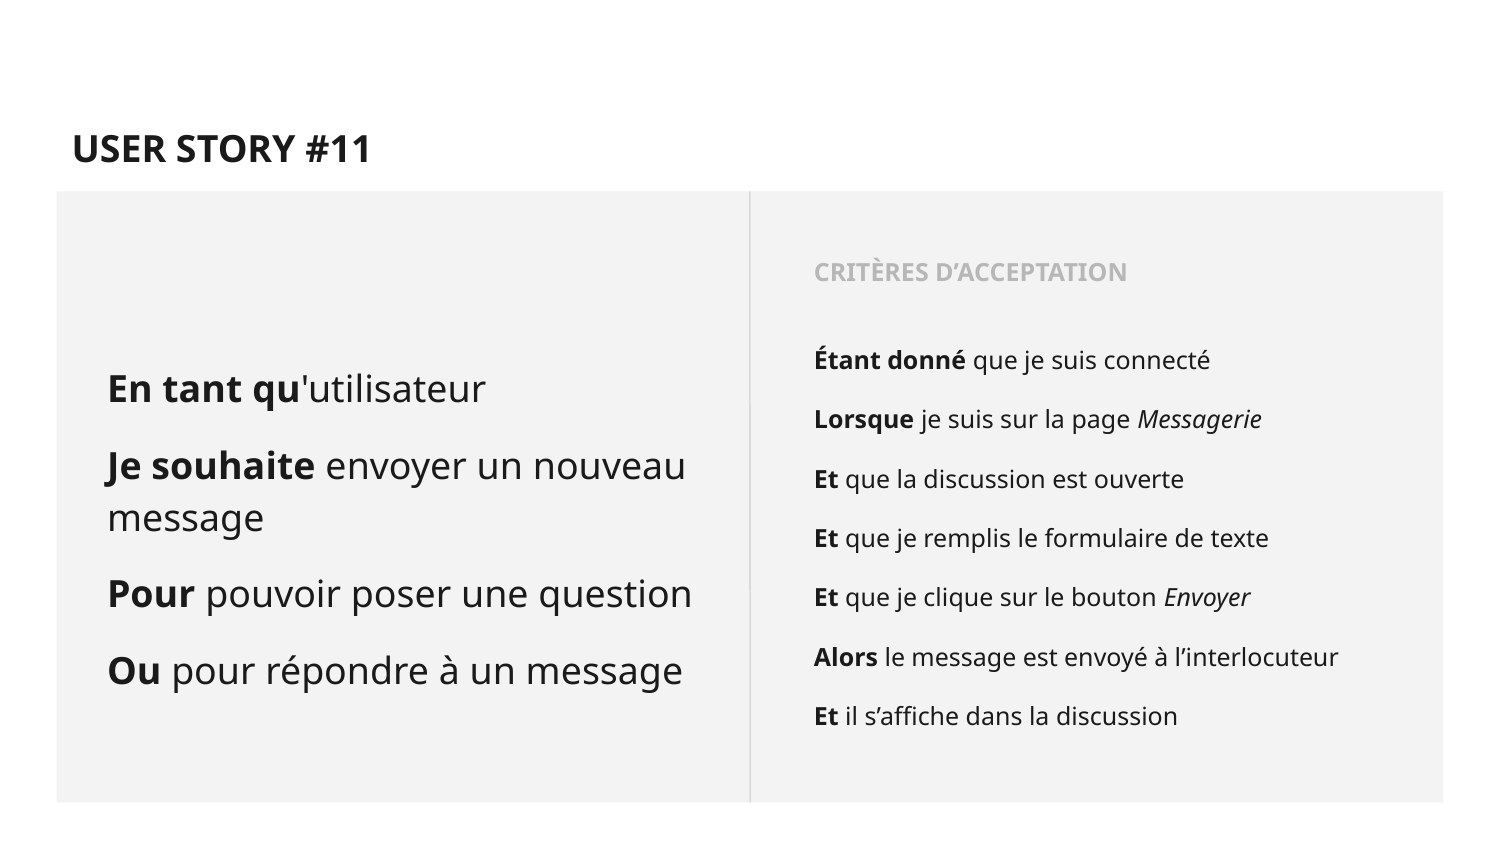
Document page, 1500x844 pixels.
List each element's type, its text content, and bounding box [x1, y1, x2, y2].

text_box CRITÈRES D’ACCEPTATION [798, 241, 1292, 302]
subtitle En tant qu'utilisateur Je souhaite envoyer un nouveau message Pour pouvoir poser une question Ou pour répondre à un message [92, 343, 721, 651]
list Étant donné que je suis connecté Lorsque je suis sur la page Messagerie Et que la discussion est ouverte Et que je remplis le formulaire de texte Et que je clique sur le bouton Envoyer Alors le message est envoyé à l’interlocuteur Et il s’affiche dans la discussion [798, 324, 1397, 756]
text_box [56, 191, 749, 803]
text_box [751, 191, 1444, 803]
title USER STORY #11 [56, 110, 465, 192]
